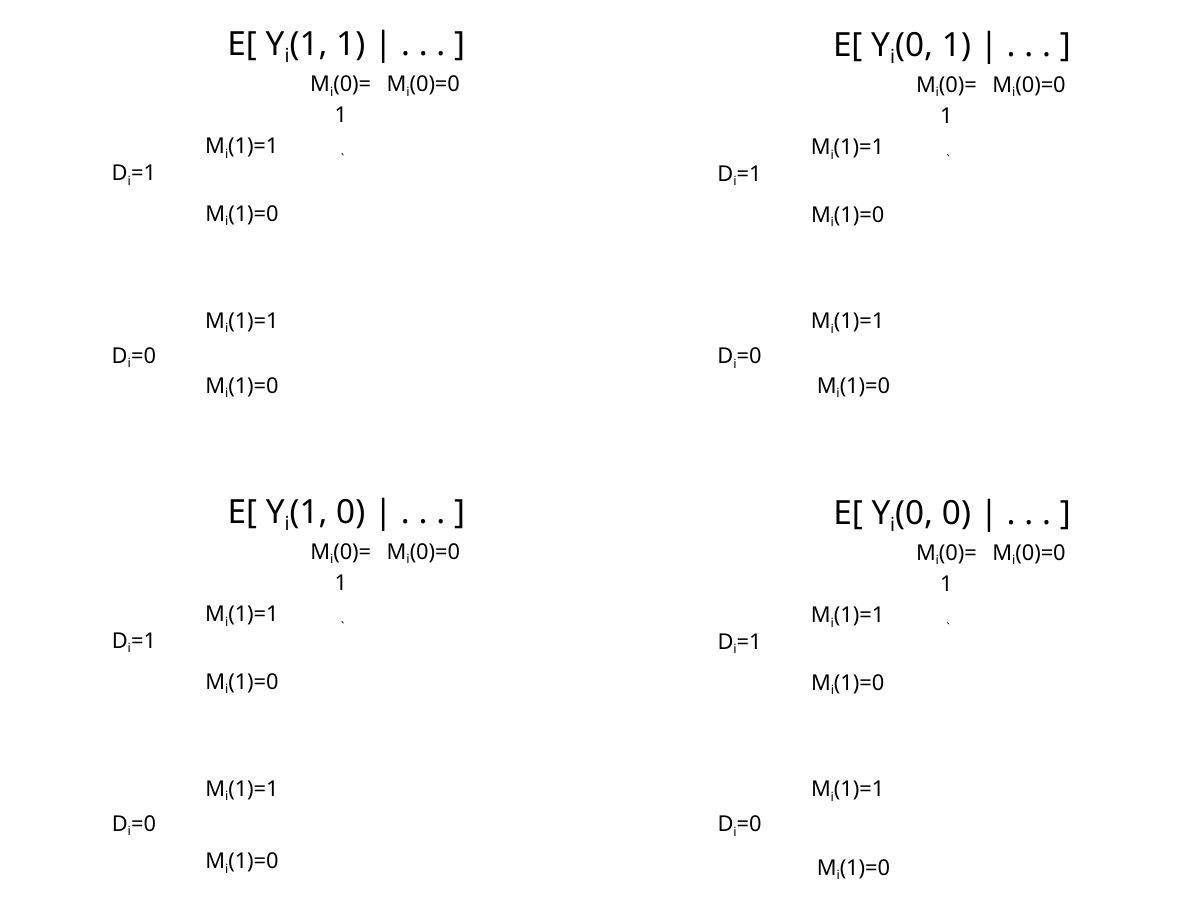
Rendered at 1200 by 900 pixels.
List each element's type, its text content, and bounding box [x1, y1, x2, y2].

text_box Mi(0)=0 [366, 539, 481, 626]
text_box Di=0 [698, 333, 781, 407]
text_box Mi(1)=1 [791, 592, 904, 659]
text_box Mi(1)=0 [185, 838, 299, 900]
text_box Di=1 [92, 617, 176, 695]
text_box Mi(1)=1 [186, 297, 298, 362]
text_box Mi(0)=1 [292, 539, 366, 626]
text_box E[ Yi(1, 1) | . . . ] [166, 13, 527, 71]
text_box Mi(1)=1 [186, 591, 298, 658]
text_box Di=1 [92, 149, 175, 227]
text_box Mi(1)=0 [791, 659, 905, 756]
text_box Mi(0)=1 [292, 71, 366, 158]
text_box Di=0 [698, 801, 781, 875]
text_box E[ Yi(1, 0) | . . . ] [166, 480, 527, 539]
text_box Mi(0)=1 [897, 72, 972, 159]
text_box Di=0 [92, 800, 176, 874]
text_box Di=1 [698, 618, 781, 695]
text_box Mi(1)=1 [791, 298, 904, 395]
text_box Mi(0)=0 [972, 72, 1087, 159]
text_box Di=0 [92, 332, 175, 406]
text_box Mi(0)=0 [366, 71, 481, 158]
text_box Mi(1)=1 [791, 766, 904, 863]
text_box Mi(1)=0 [796, 844, 911, 900]
text_box E[ Yi(0, 0) | . . . ] [772, 481, 1132, 539]
text_box Mi(1)=1 [186, 123, 298, 190]
text_box Mi(1)=0 [185, 362, 299, 460]
text_box Mi(1)=1 [186, 765, 298, 838]
text_box Mi(0)=0 [972, 539, 1087, 627]
text_box Mi(1)=1 [791, 124, 904, 191]
text_box E[ Yi(0, 1) | . . . ] [772, 13, 1132, 72]
text_box Mi(1)=0 [185, 658, 299, 756]
text_box Mi(1)=0 [796, 362, 911, 460]
text_box Mi(1)=0 [791, 191, 905, 289]
text_box Mi(0)=1 [897, 539, 972, 627]
text_box Di=1 [698, 150, 781, 228]
text_box Mi(1)=0 [185, 190, 299, 288]
